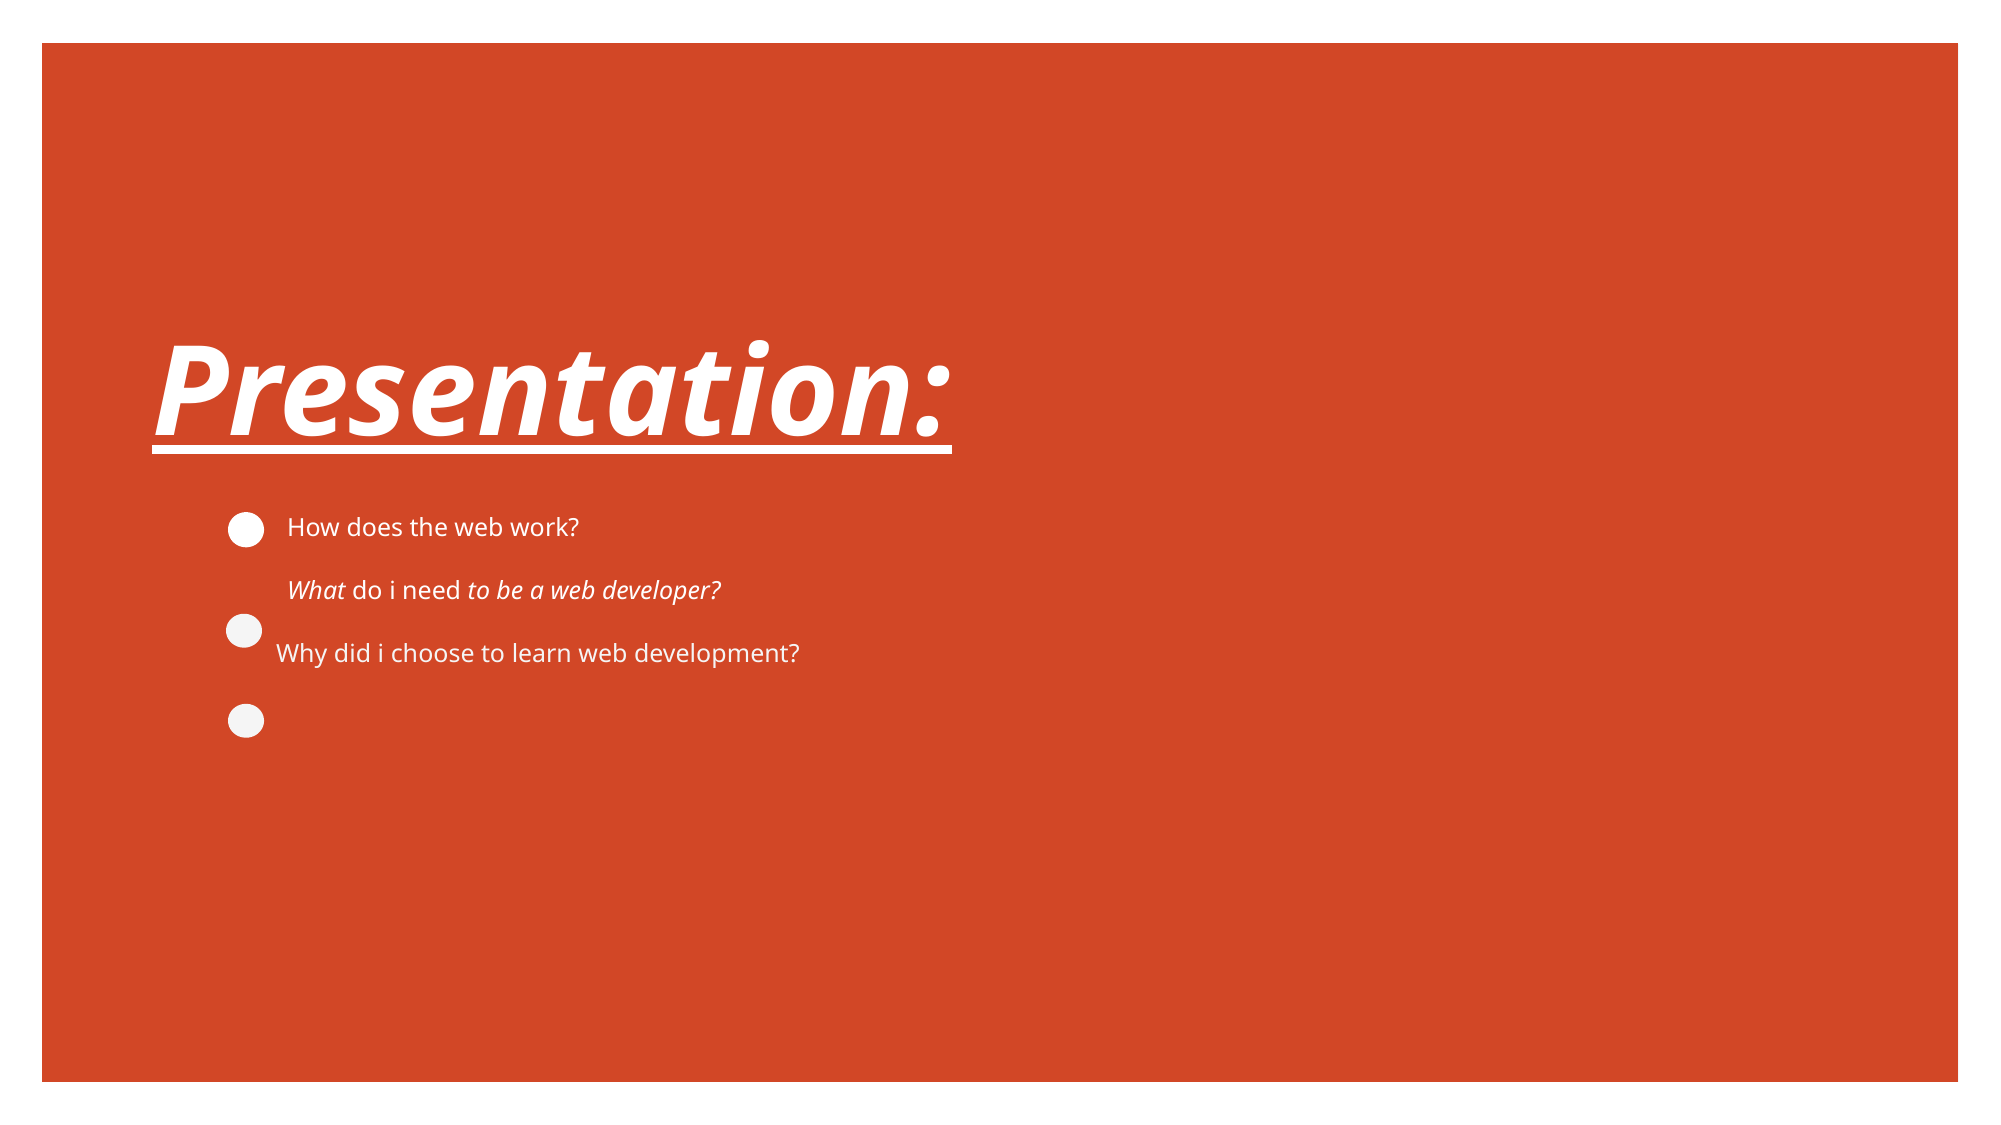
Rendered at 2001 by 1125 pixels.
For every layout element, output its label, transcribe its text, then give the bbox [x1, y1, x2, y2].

text_box [229, 513, 263, 547]
text_box [229, 704, 263, 737]
title Presentation: [137, 190, 1863, 583]
subtitle How does the web work? What do i need to be a web developer? Why did i choose to learn web development? [246, 492, 1819, 679]
text_box [227, 614, 261, 647]
